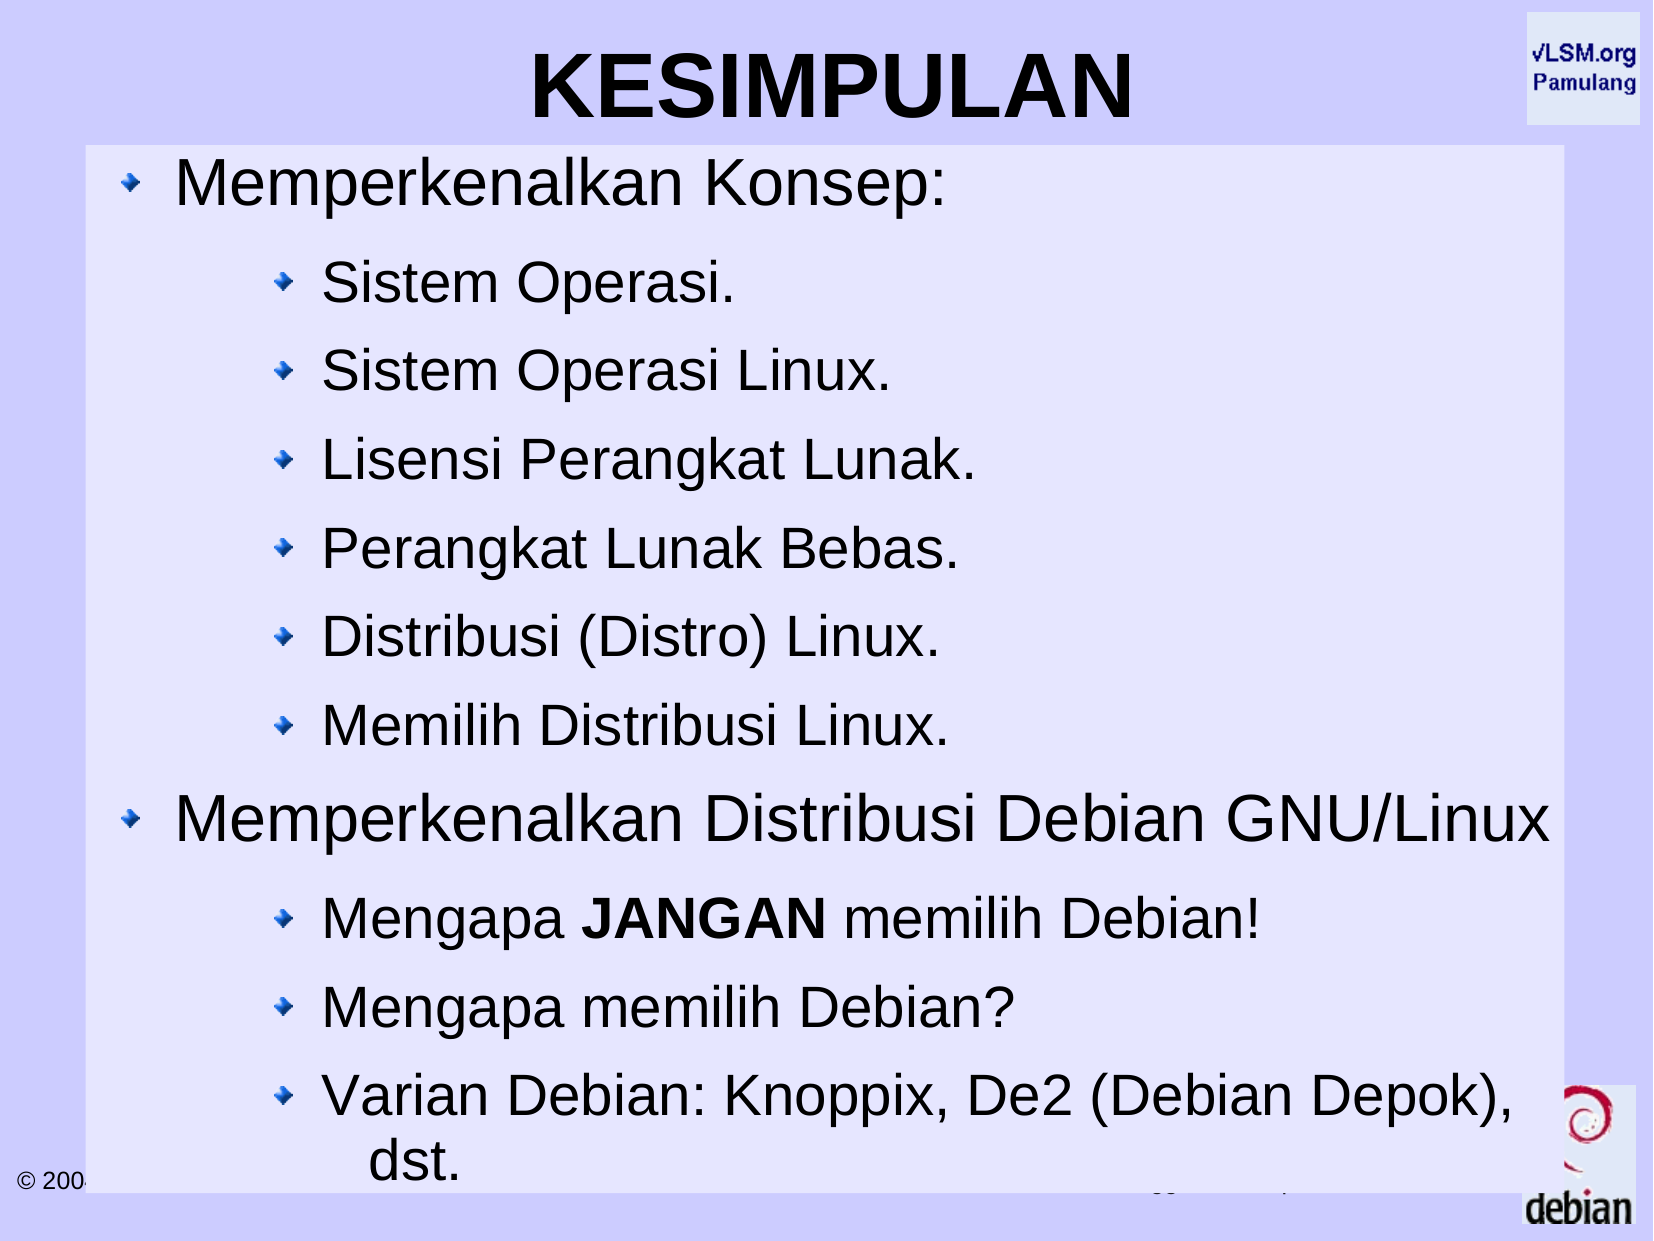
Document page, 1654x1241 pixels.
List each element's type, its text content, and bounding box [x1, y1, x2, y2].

picture [1522, 1085, 1636, 1224]
list Memperkenalkan Konsep: Sistem Operasi. Sistem Operasi Linux. Lisensi Perangkat Lunak. Perangkat Lunak Bebas. Distribusi (Distro) Linux. Memilih Distribusi Linux. Memperkenalkan Distribusi Debian GNU/Linux Mengapa JANGAN memilih Debian! Mengapa memilih Debian? Varian Debian: Knoppix, De2 (Debian Depok), dst. [85, 145, 1565, 1129]
picture [1527, 12, 1640, 125]
title KESIMPULAN [40, 31, 1625, 142]
